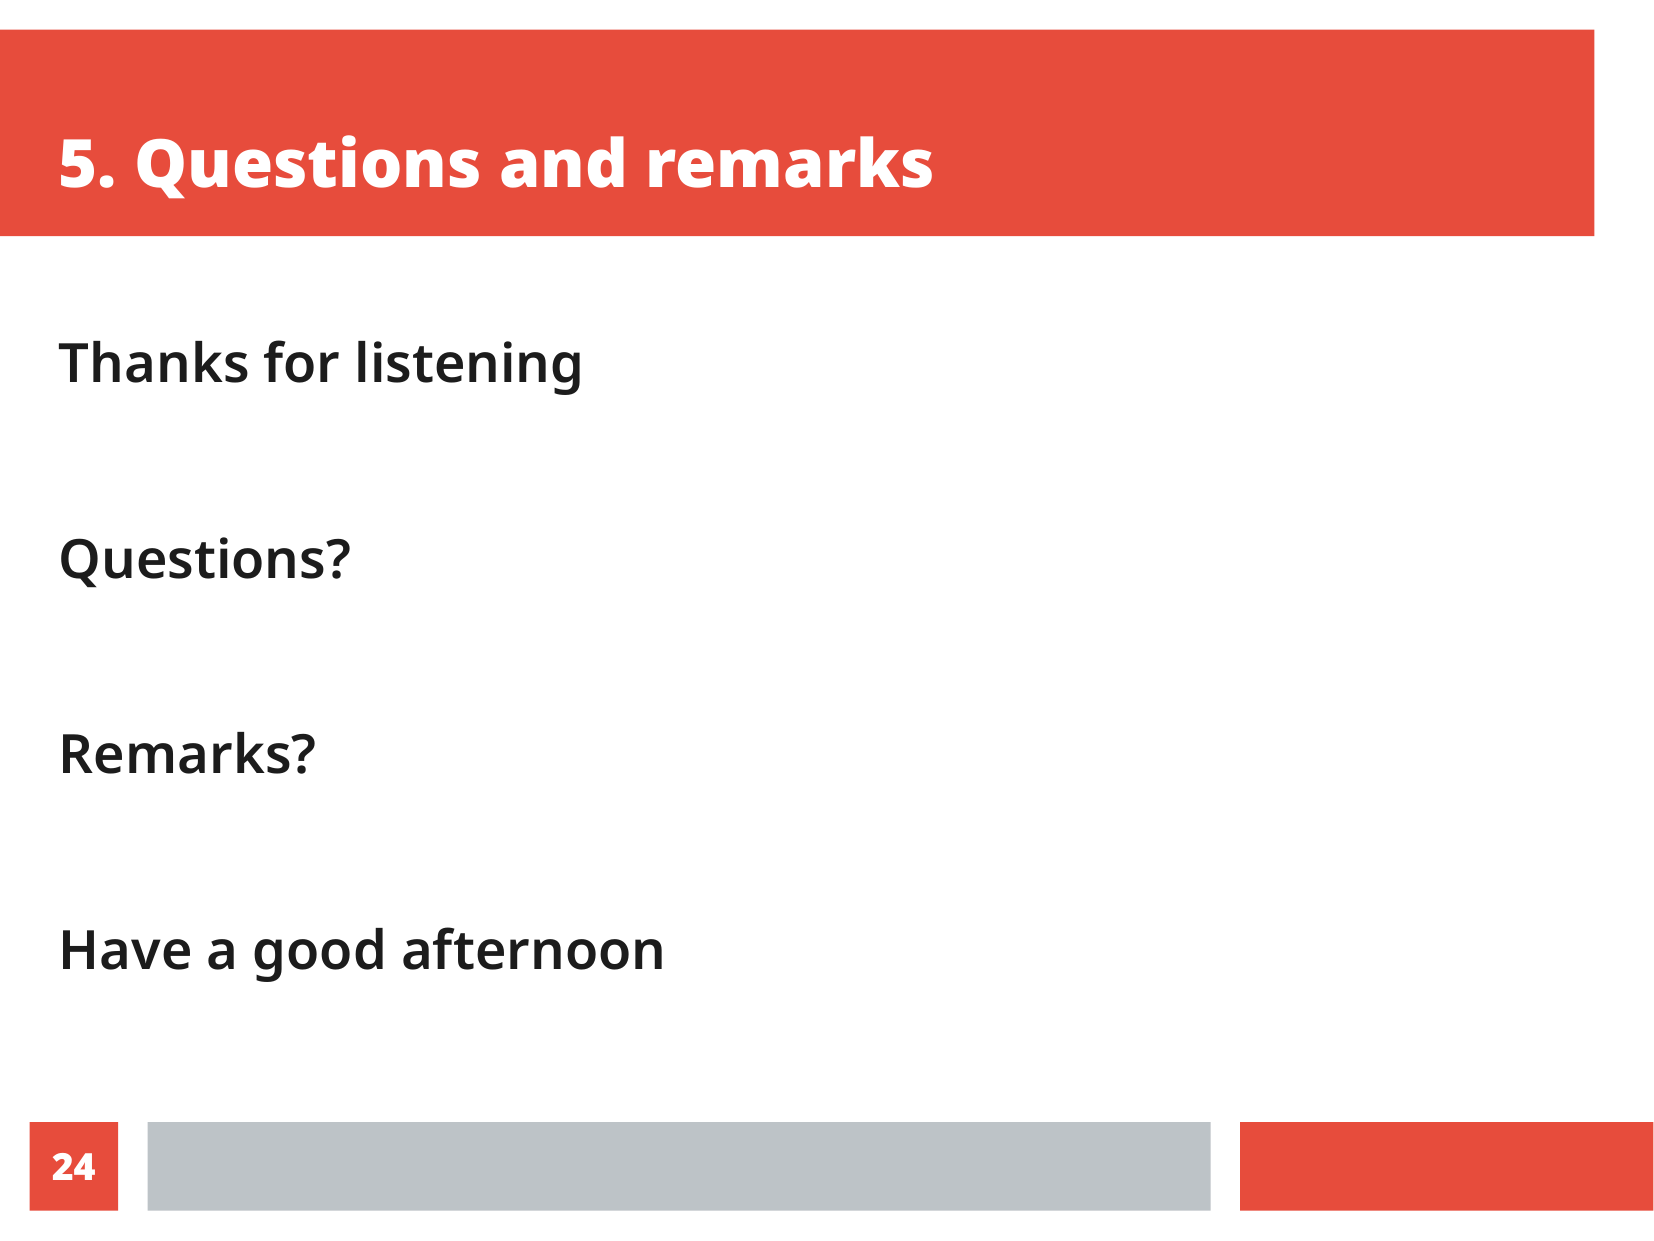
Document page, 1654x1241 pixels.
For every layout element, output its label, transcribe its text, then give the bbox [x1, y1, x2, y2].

title 5. Questions and remarks [59, 59, 1595, 207]
list Thanks for listening Questions? Remarks? Have a good afternoon [59, 324, 1565, 1093]
